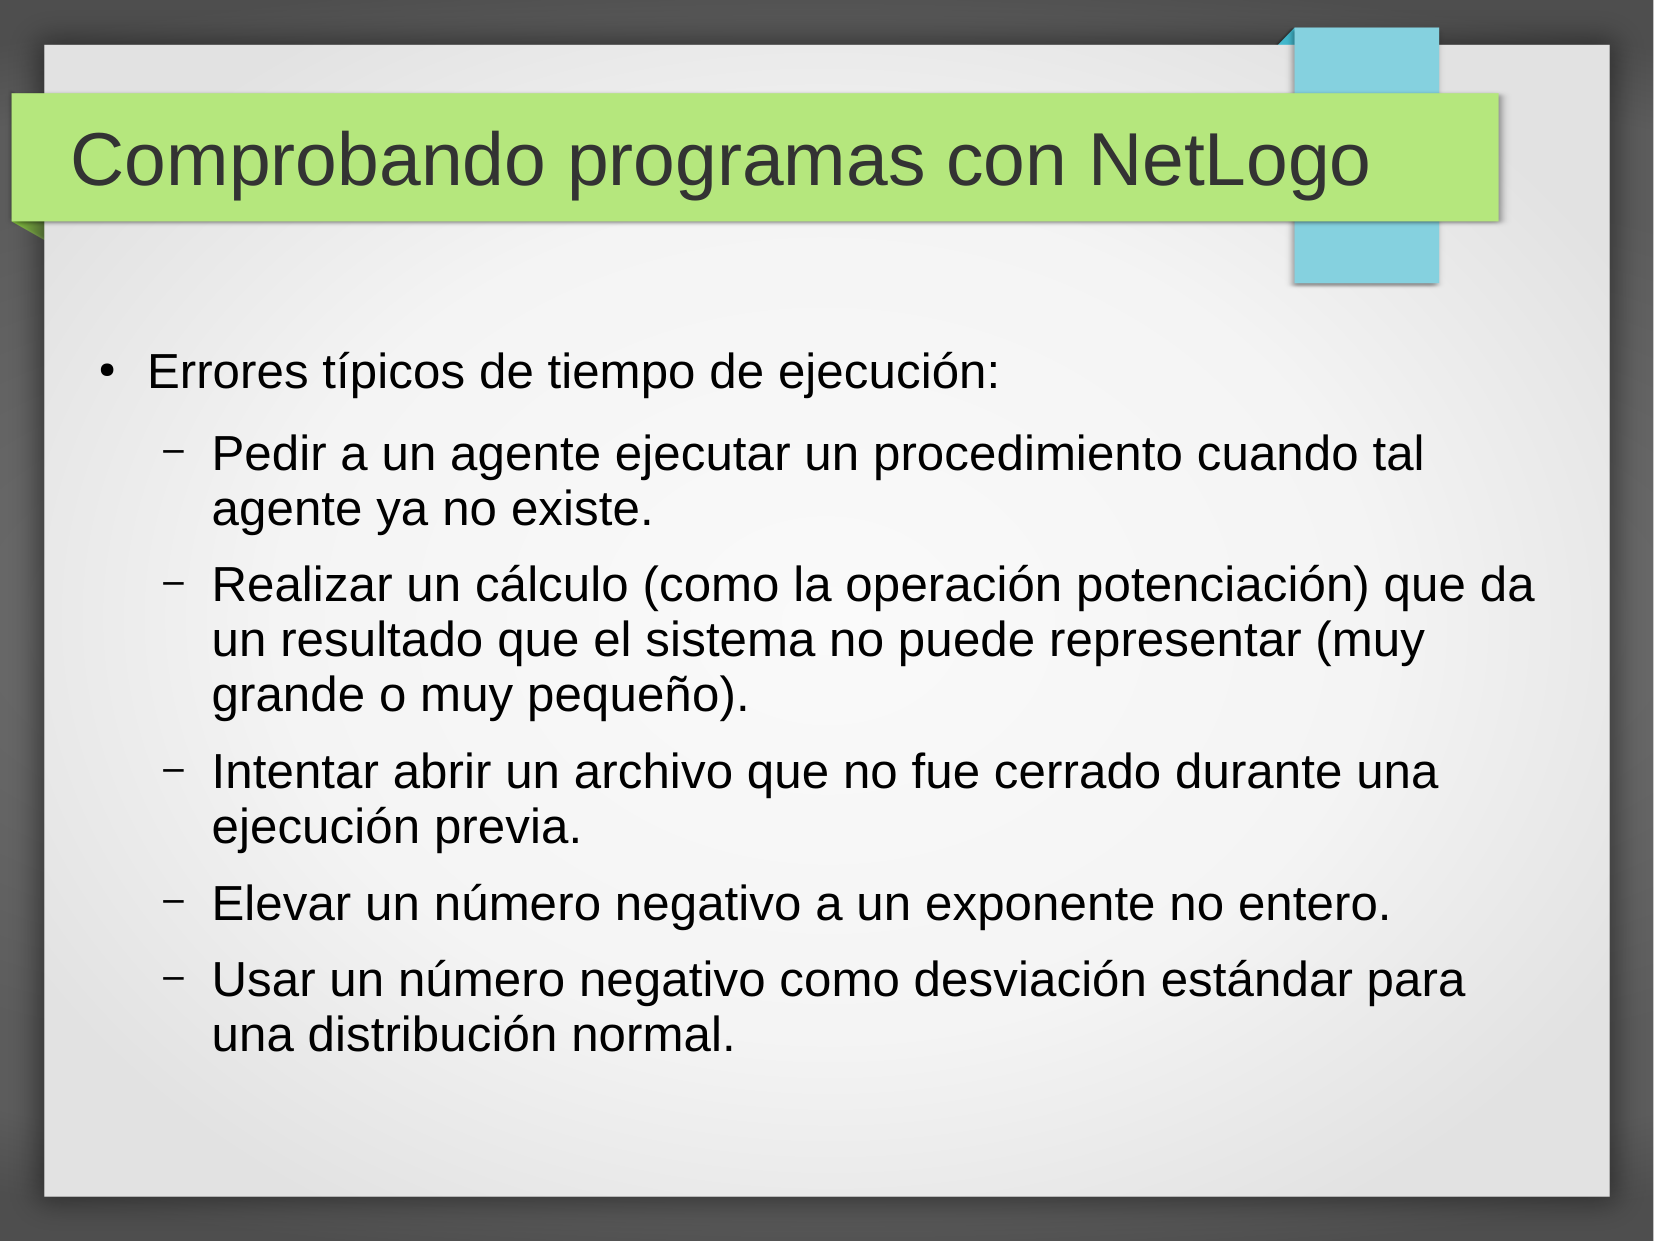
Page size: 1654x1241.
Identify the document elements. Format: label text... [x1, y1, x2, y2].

list Errores típicos de tiempo de ejecución: Pedir a un agente ejecutar un procedimiento cuando tal agente ya no existe. Realizar un cálculo (como la operación potenciación) que da un resultado que el sistema no puede representar (muy grande o muy pequeño). Intentar abrir un archivo que no fue cerrado durante una ejecución previa. Elevar un número negativo a un exponente no entero. Usar un número negativo como desviación estándar para una distribución normal. [82, 343, 1538, 1063]
picture [0, 0, 1654, 1241]
title Comprobando programas con NetLogo [70, 106, 1382, 213]
